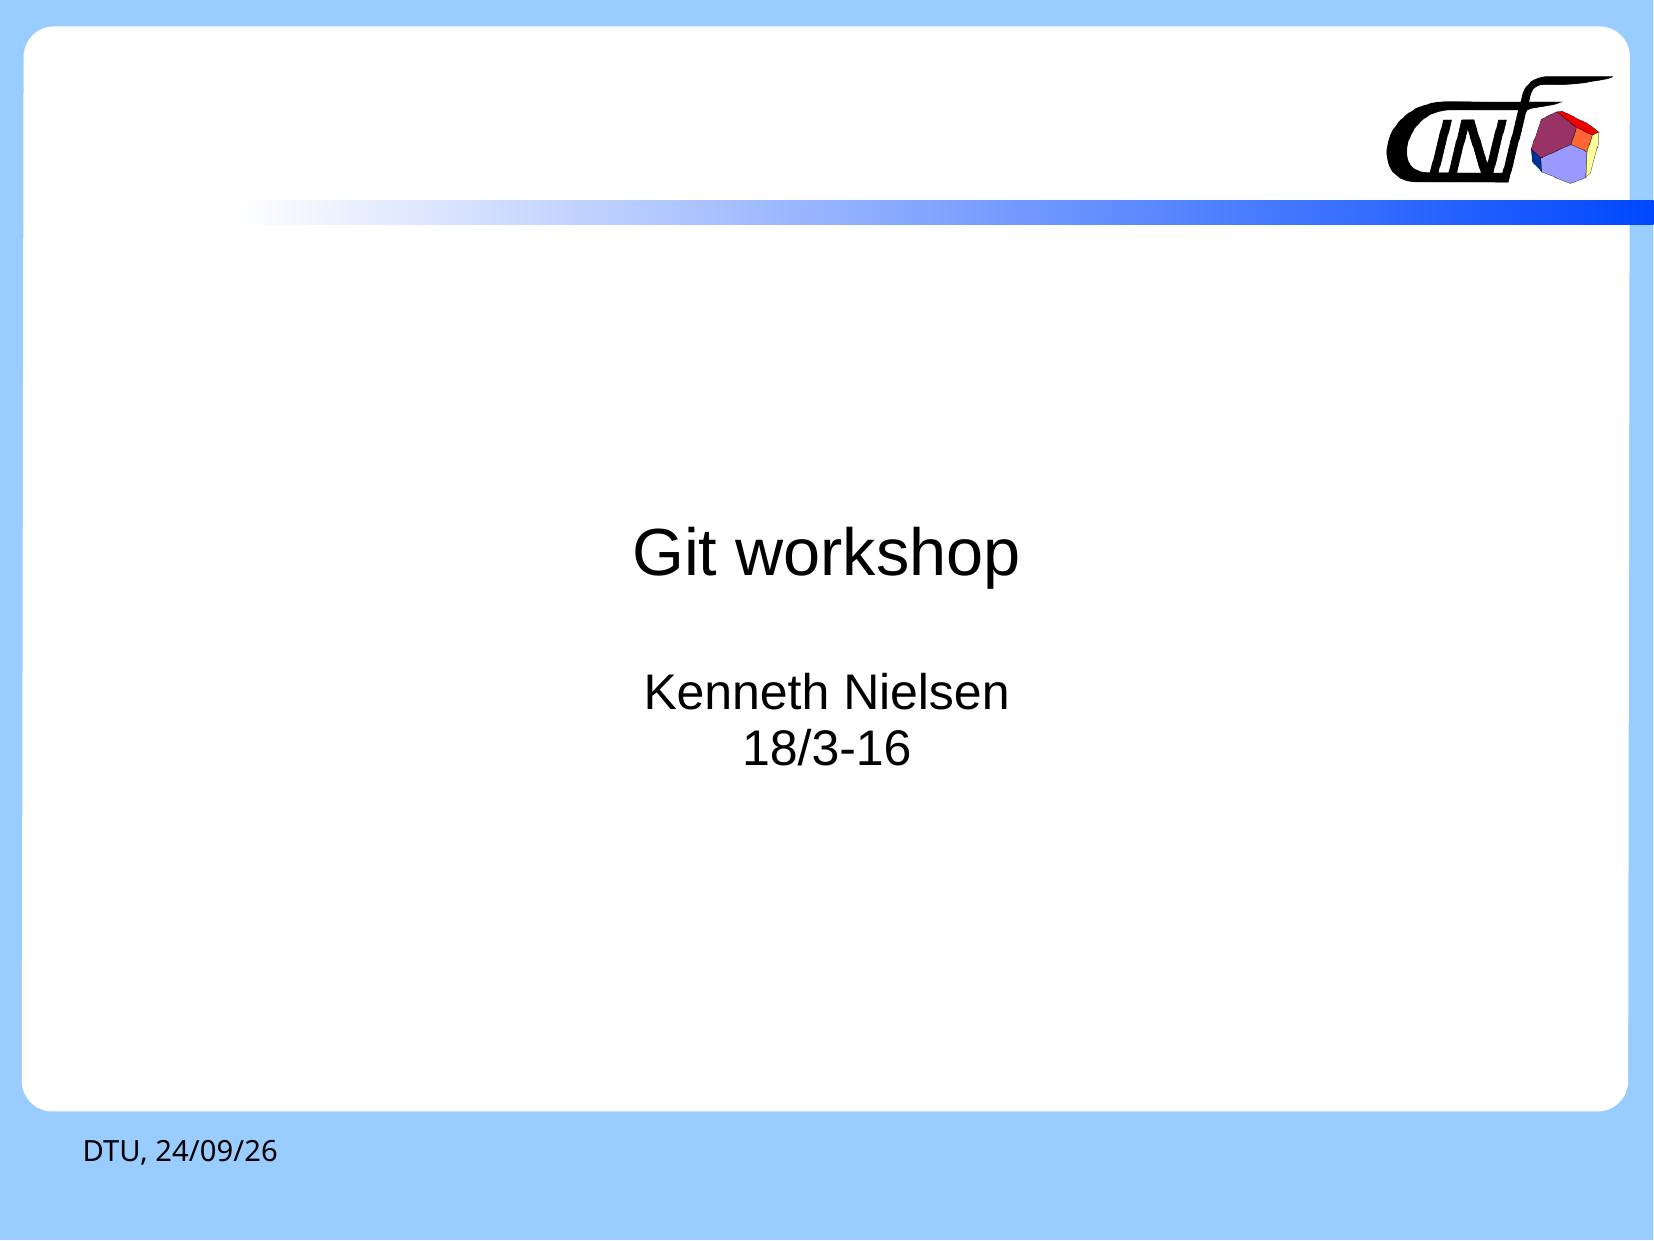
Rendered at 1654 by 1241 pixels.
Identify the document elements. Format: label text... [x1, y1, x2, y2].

subtitle Git workshop Kenneth Nielsen 18/3-16 [82, 236, 1571, 1055]
picture [1386, 76, 1613, 184]
